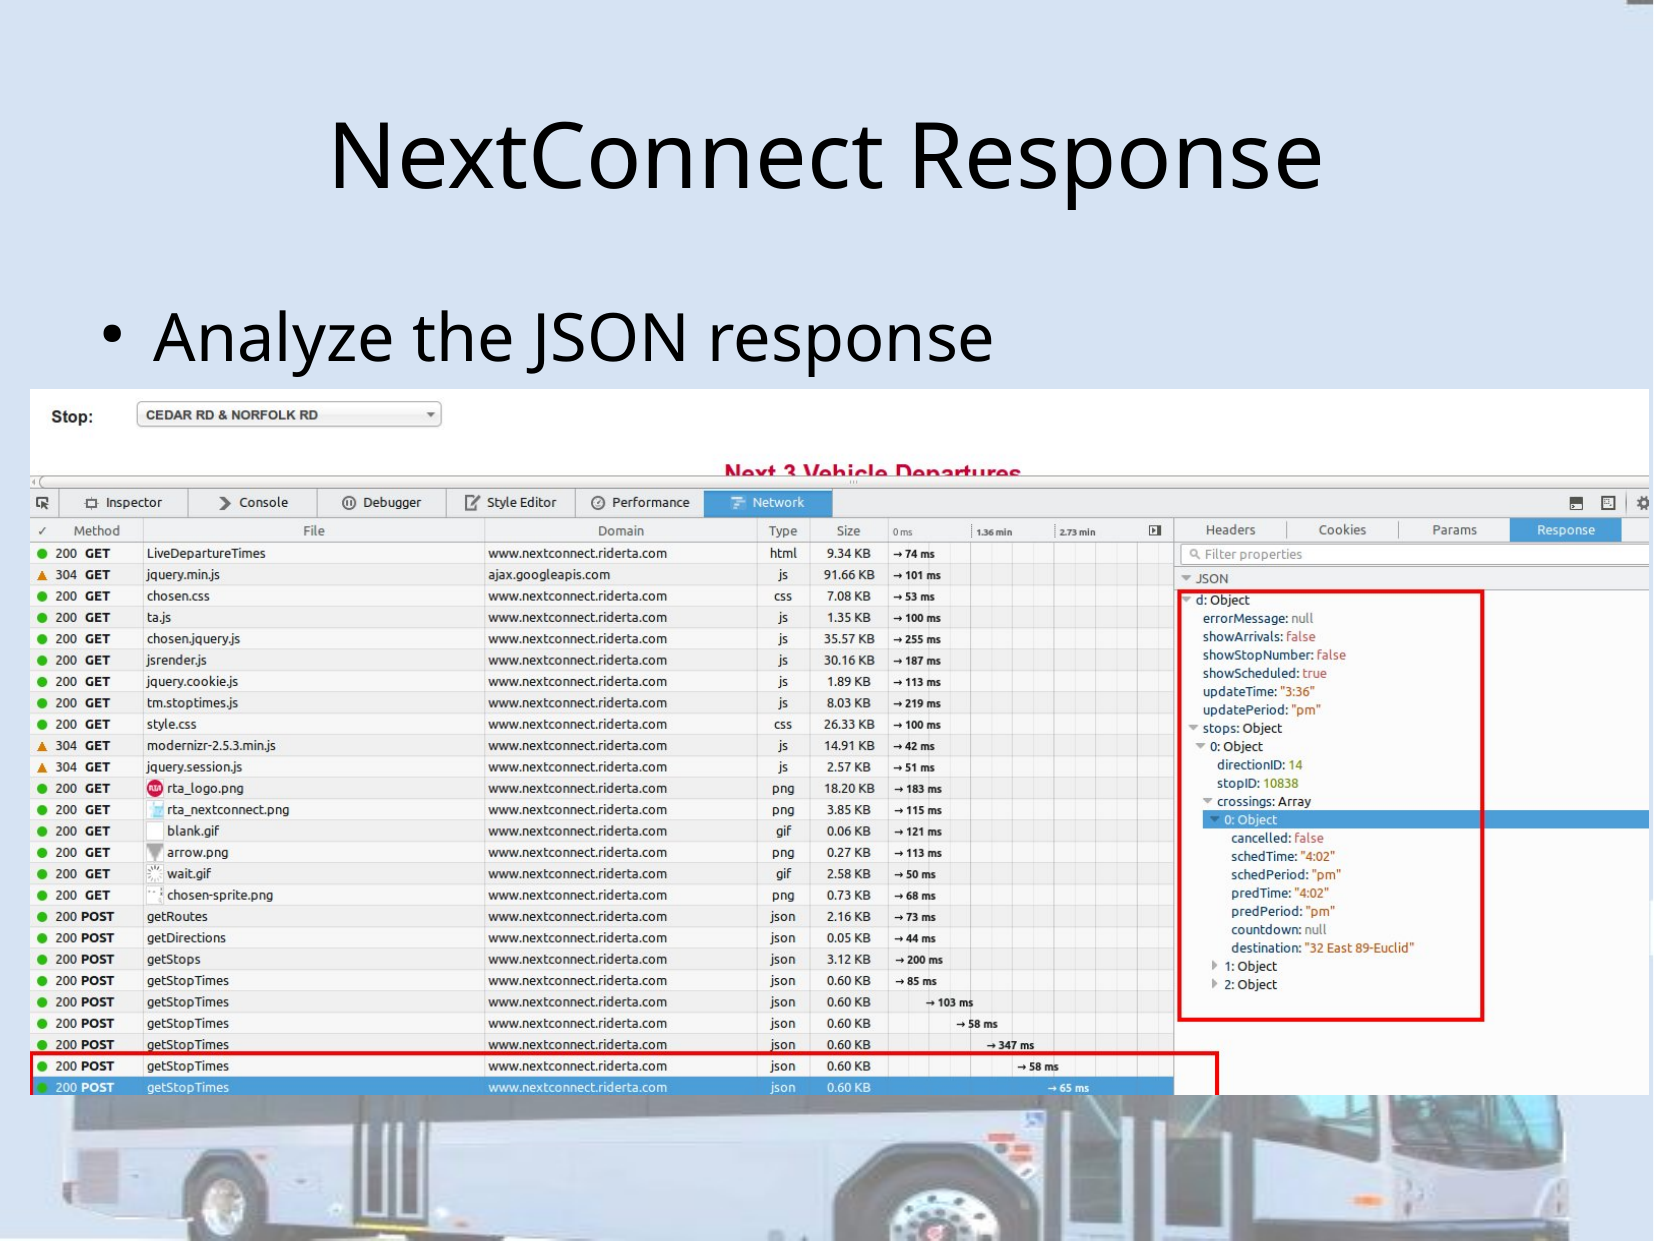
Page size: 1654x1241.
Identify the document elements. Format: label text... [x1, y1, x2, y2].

picture [0, 0, 1654, 1241]
list Analyze the JSON response [82, 290, 1571, 389]
title NextConnect Response [82, 49, 1571, 257]
